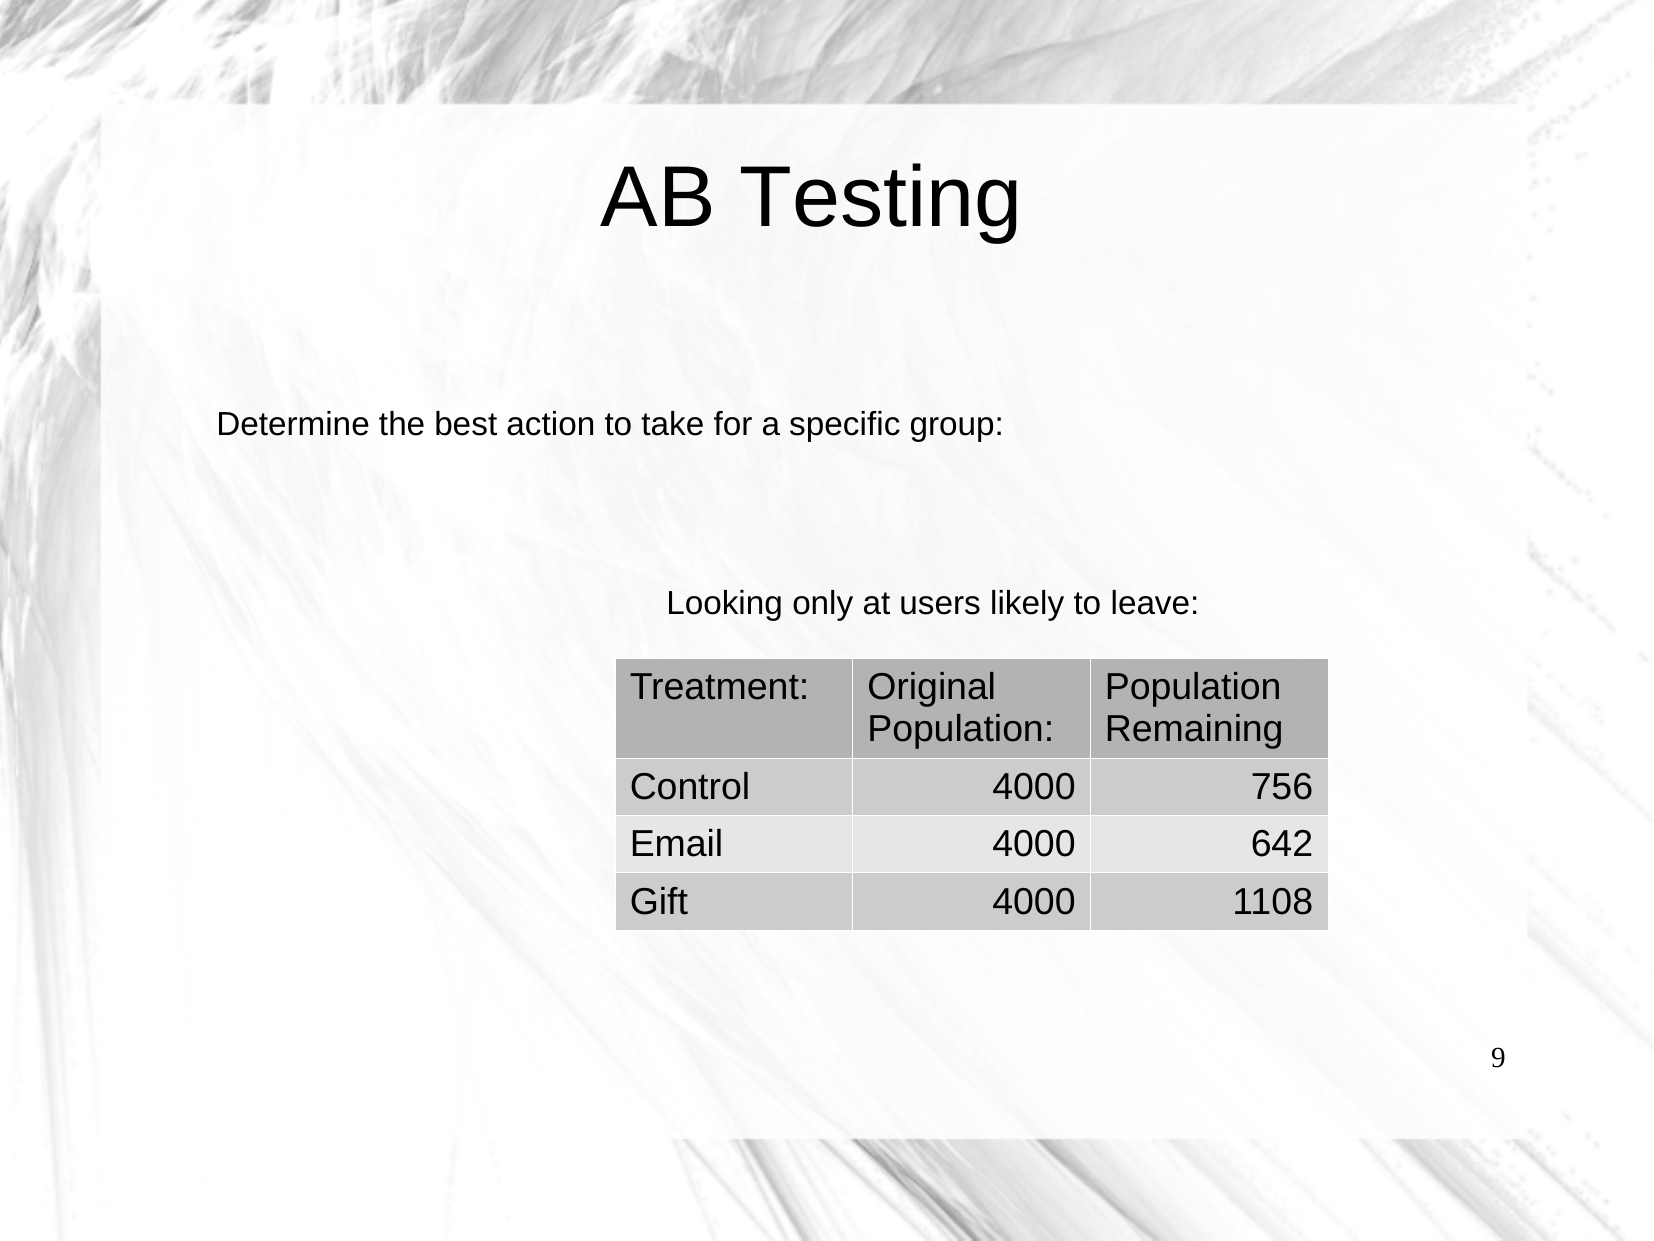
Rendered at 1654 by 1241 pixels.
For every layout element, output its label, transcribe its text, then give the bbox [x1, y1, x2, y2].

table_cell 1108 [1091, 873, 1328, 930]
table_cell 4000 [853, 816, 1090, 872]
table_header Treatment: [616, 659, 852, 758]
table_cell 642 [1091, 816, 1328, 872]
text_box Determine the best action to take for a specific group: [201, 397, 1021, 451]
title AB Testing [118, 112, 1506, 281]
table_cell 4000 [853, 873, 1090, 930]
table_cell Control [616, 759, 852, 815]
table_cell Email [616, 816, 852, 872]
table_cell 756 [1091, 759, 1328, 815]
picture [0, 0, 1654, 1241]
table_header Original Population: [853, 659, 1090, 758]
table_cell 4000 [853, 759, 1090, 815]
table_cell Gift [616, 873, 852, 930]
text_box Looking only at users likely to leave: [651, 577, 1215, 630]
table_header Population Remaining [1091, 659, 1328, 758]
